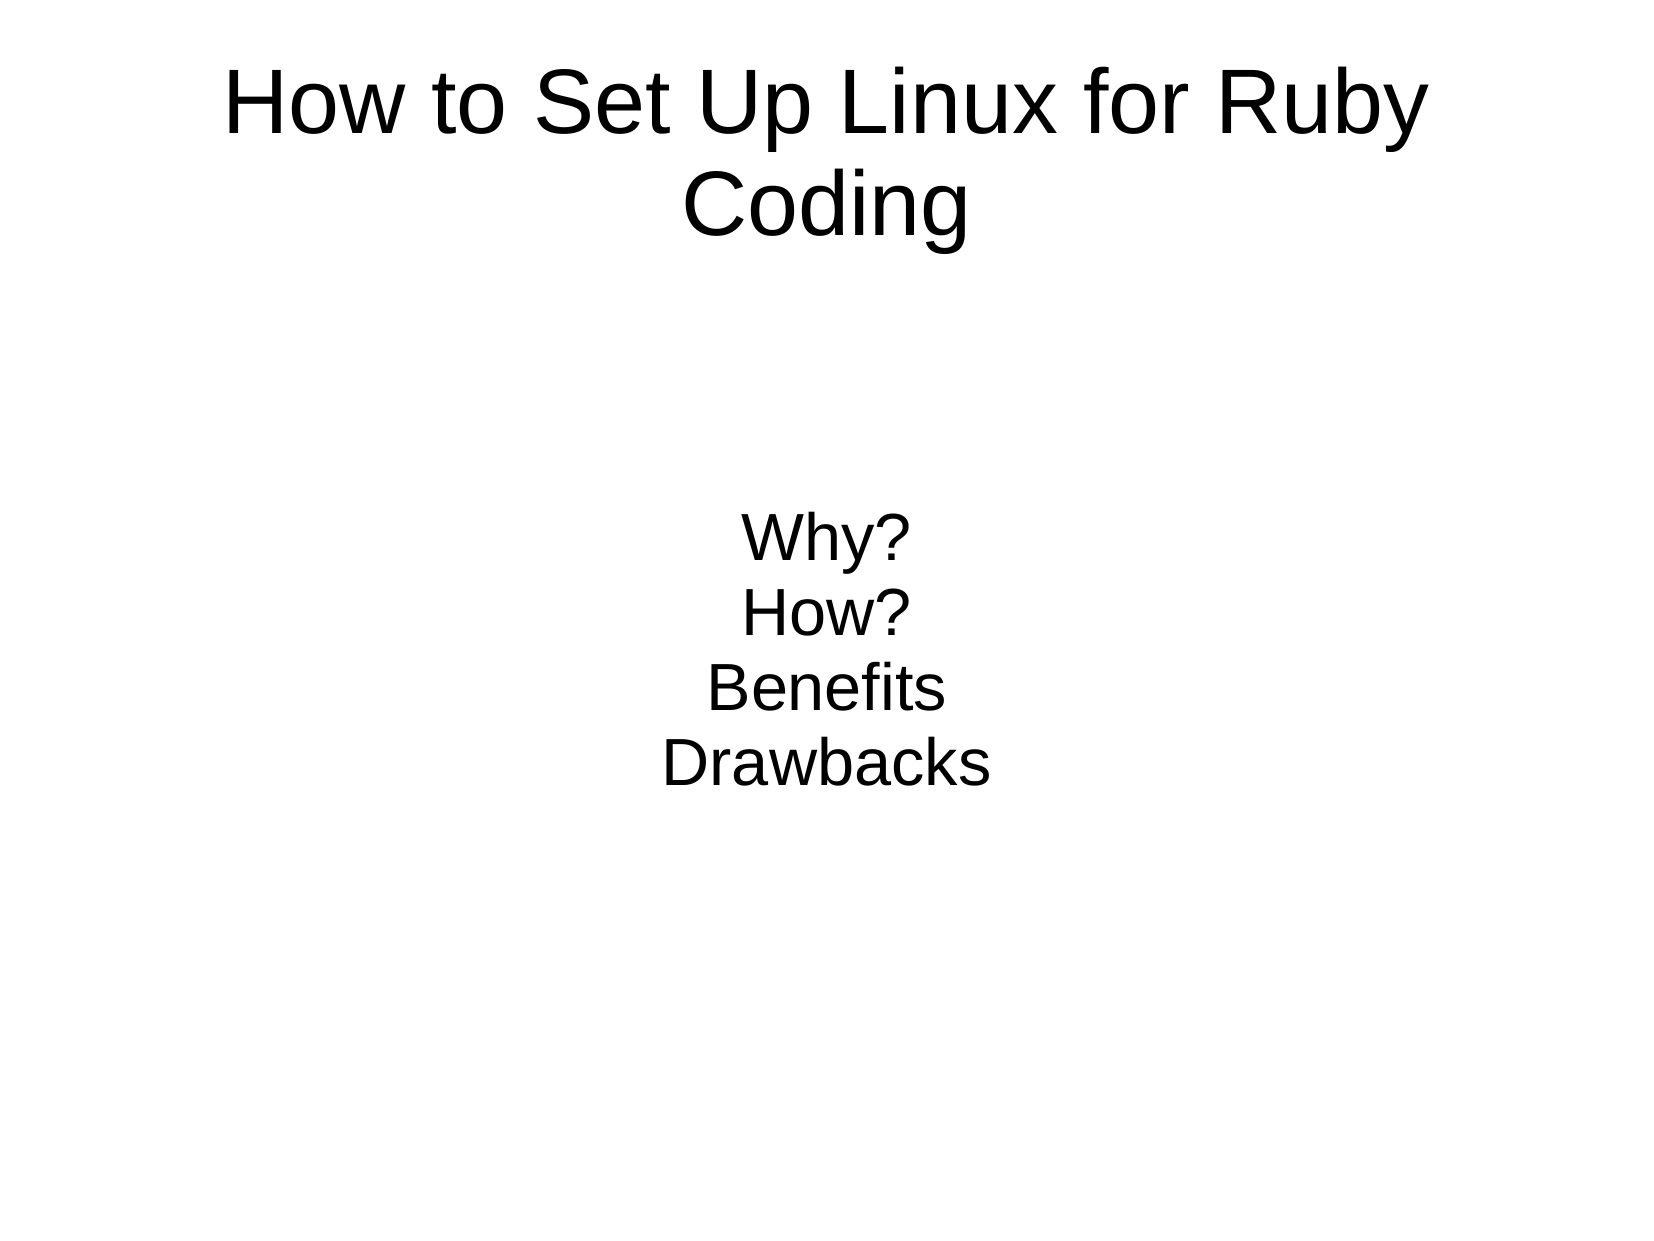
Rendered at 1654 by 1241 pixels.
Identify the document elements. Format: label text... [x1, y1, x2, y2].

subtitle Why? How? Benefits Drawbacks [82, 290, 1571, 1010]
title How to Set Up Linux for Ruby Coding [82, 49, 1571, 257]
